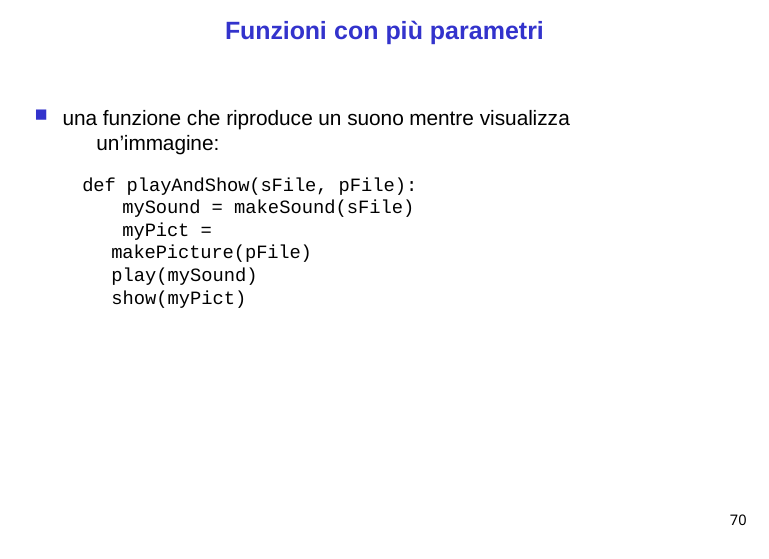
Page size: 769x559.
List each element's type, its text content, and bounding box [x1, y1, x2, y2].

text_box 70 [727, 509, 750, 531]
title Funzioni con più parametri [221, 12, 547, 47]
text_box una funzione che riproduce un suono mentre visualizza un’immagine: def playAndShow(sFile, pFile): mySound = makeSound(sFile) myPict = makePicture(pFile) play(mySound) show(myPict) [30, 102, 573, 288]
